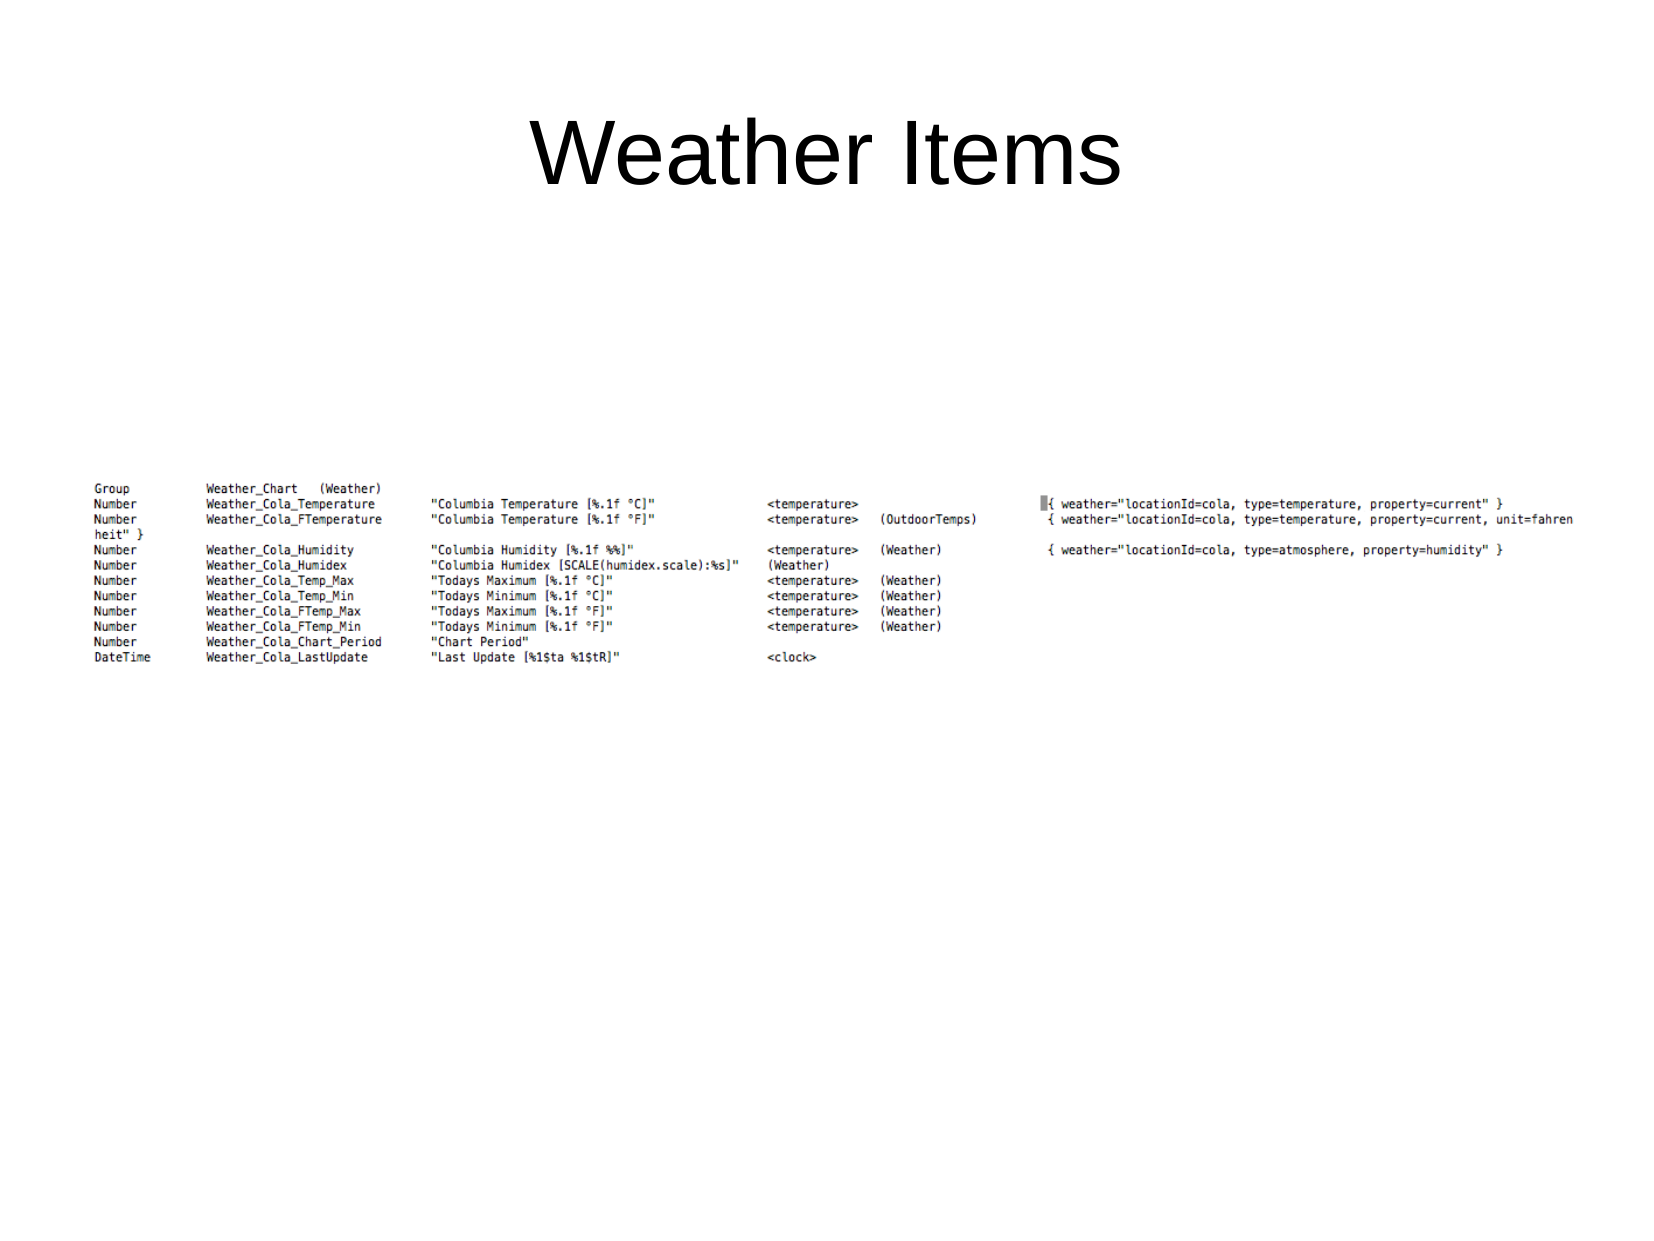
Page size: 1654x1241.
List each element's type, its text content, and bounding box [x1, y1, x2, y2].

title Weather Items [82, 49, 1571, 257]
picture [90, 479, 1579, 671]
